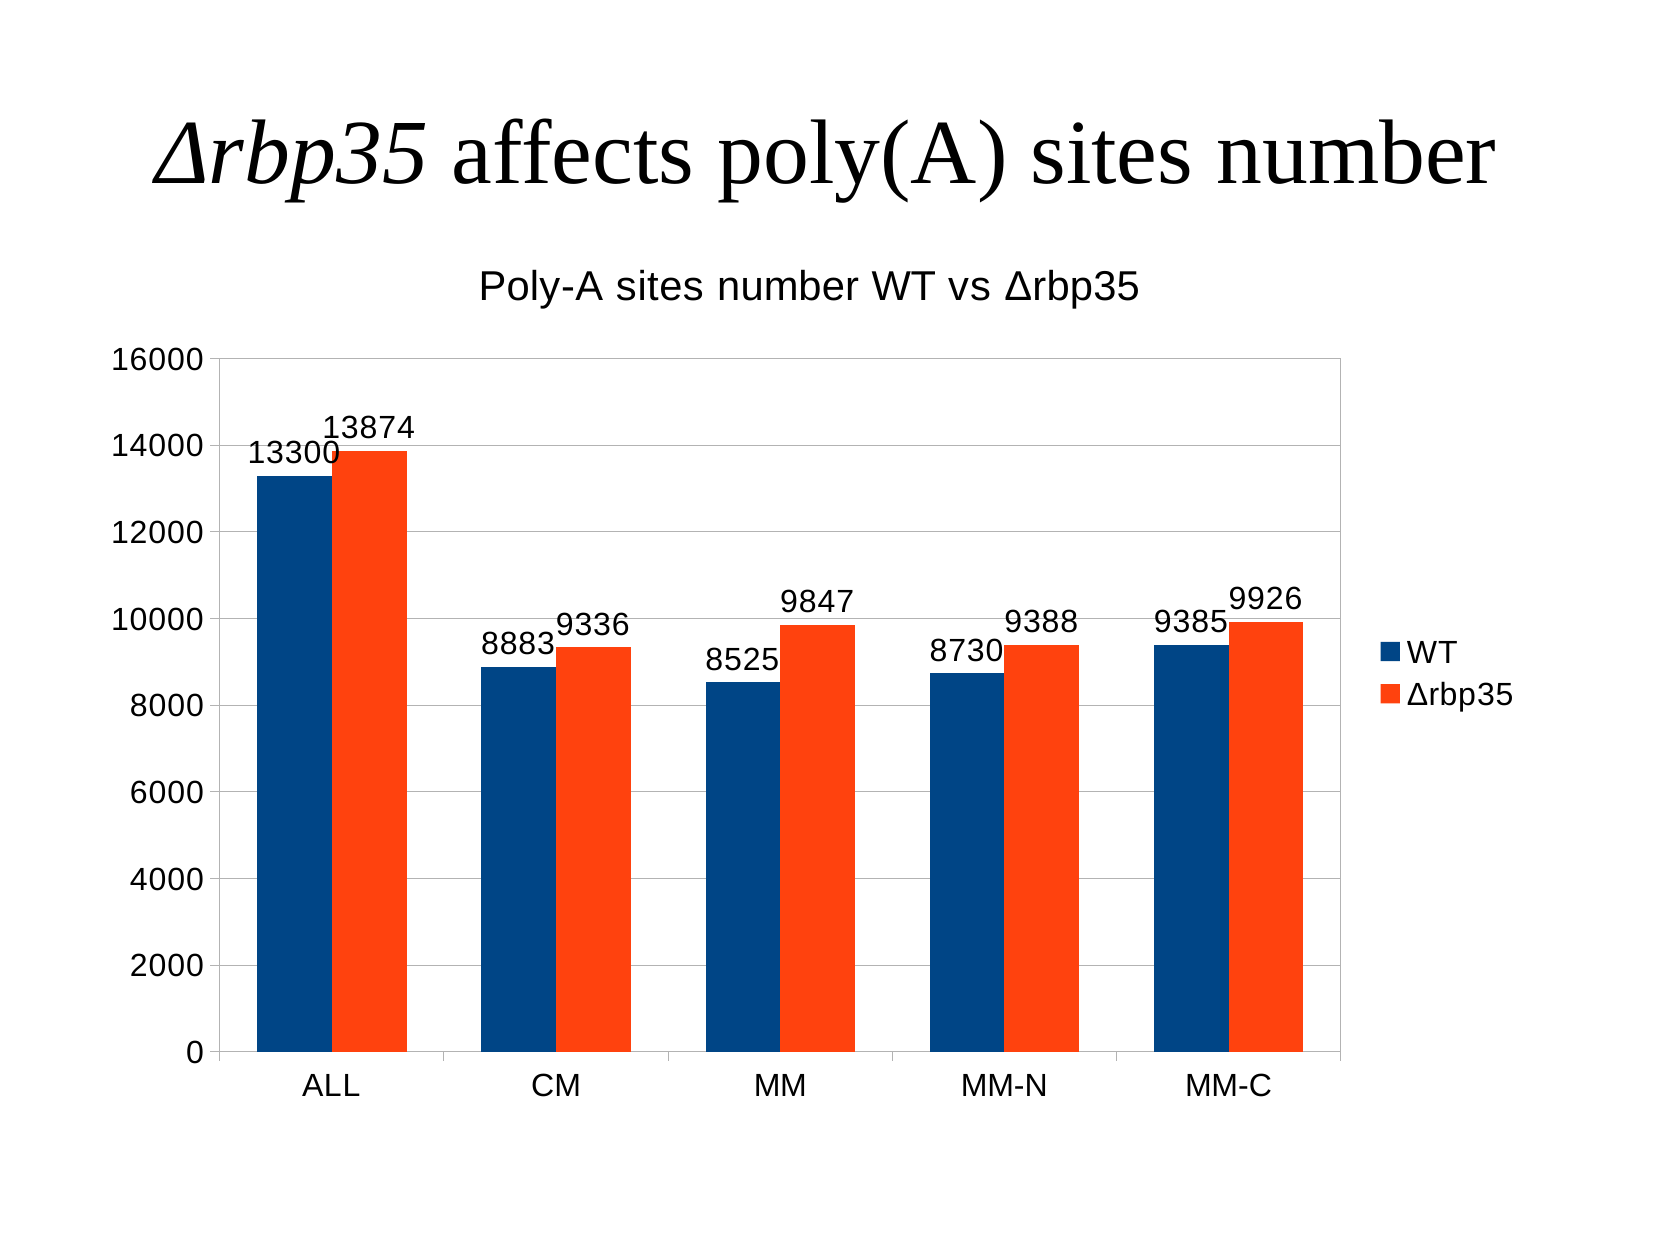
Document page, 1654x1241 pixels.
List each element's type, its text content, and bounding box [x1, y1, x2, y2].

chart [81, 224, 1538, 1121]
title Δrbp35 affects poly(A) sites number [82, 49, 1571, 257]
